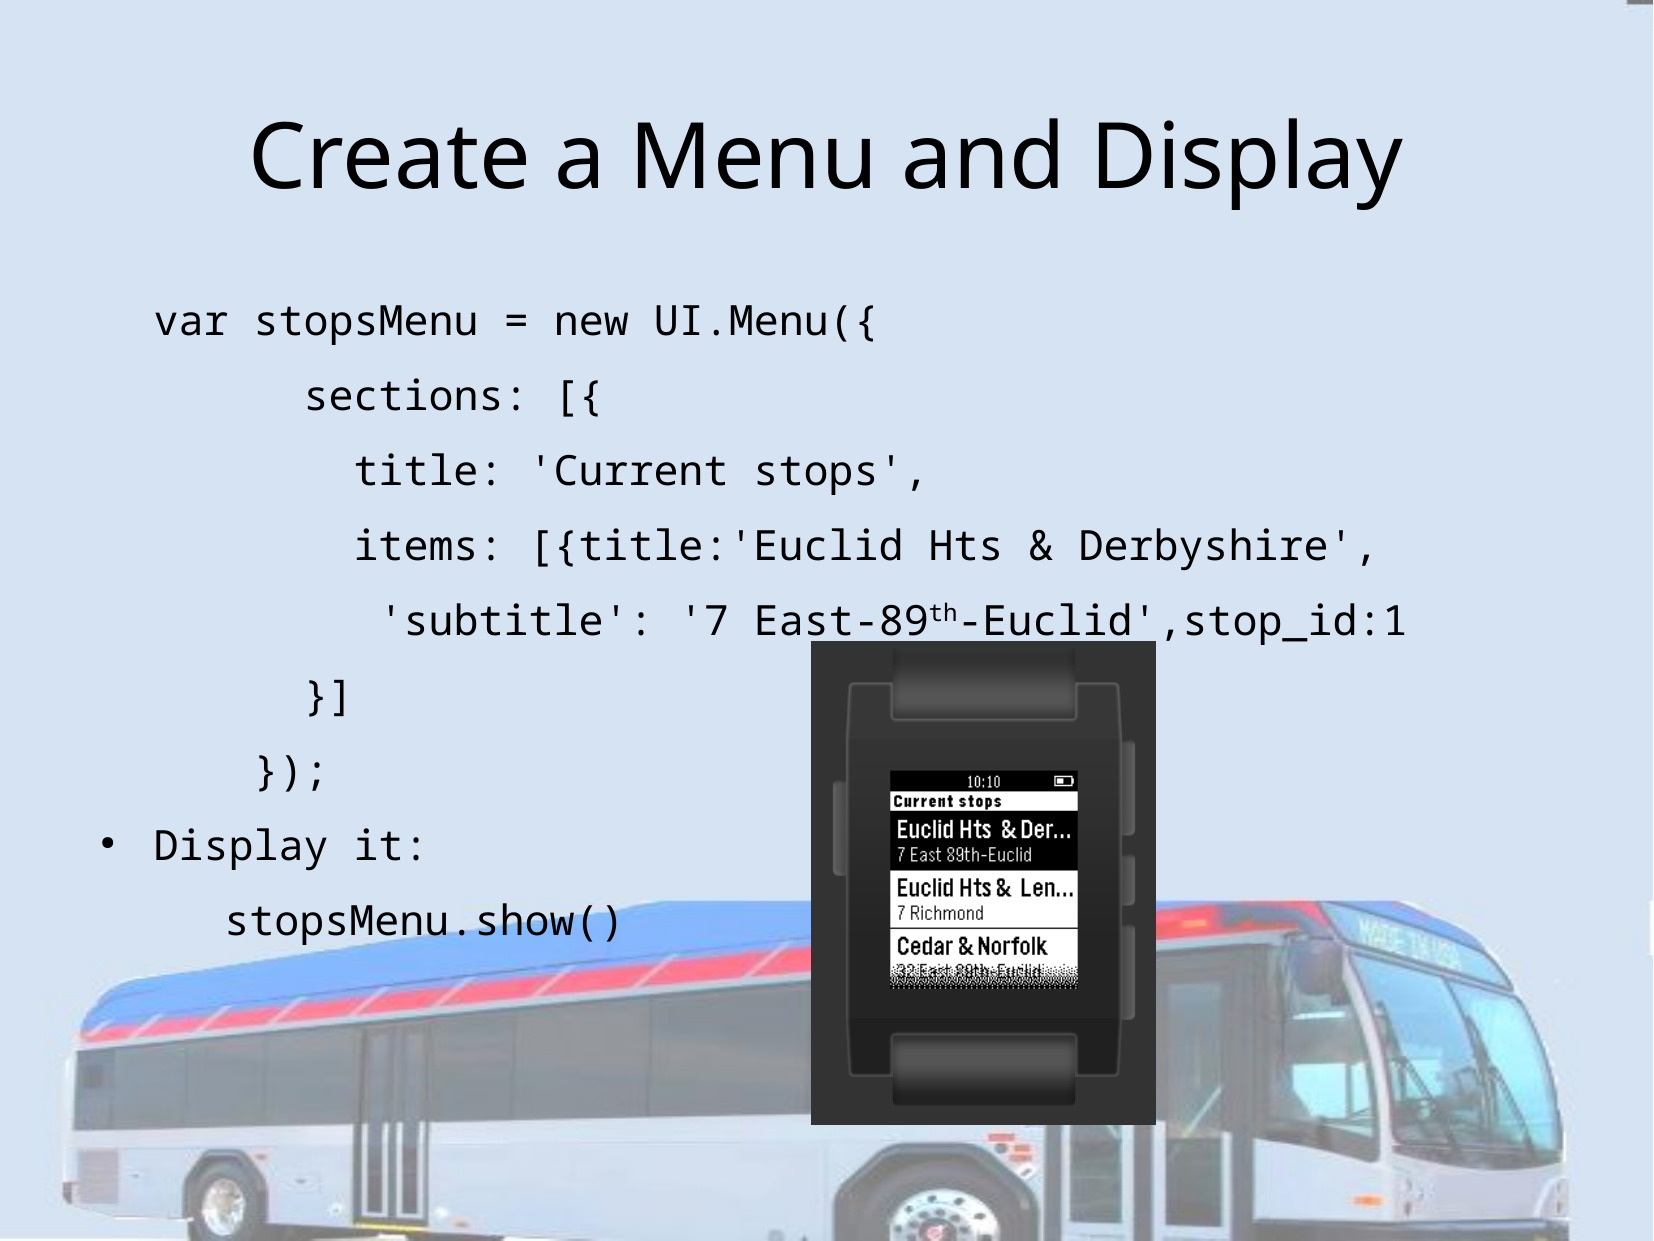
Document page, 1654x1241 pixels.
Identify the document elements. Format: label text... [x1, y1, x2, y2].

picture [0, 0, 1654, 1241]
title Create a Menu and Display [82, 49, 1571, 257]
list var stopsMenu = new UI.Menu({ sections: [{ title: 'Current stops', items: [{title:'Euclid Hts & Derbyshire', 'subtitle': '7 East-89th-Euclid',stop_id:1 }] }); Display it: stopsMenu.show() [82, 290, 1571, 1010]
